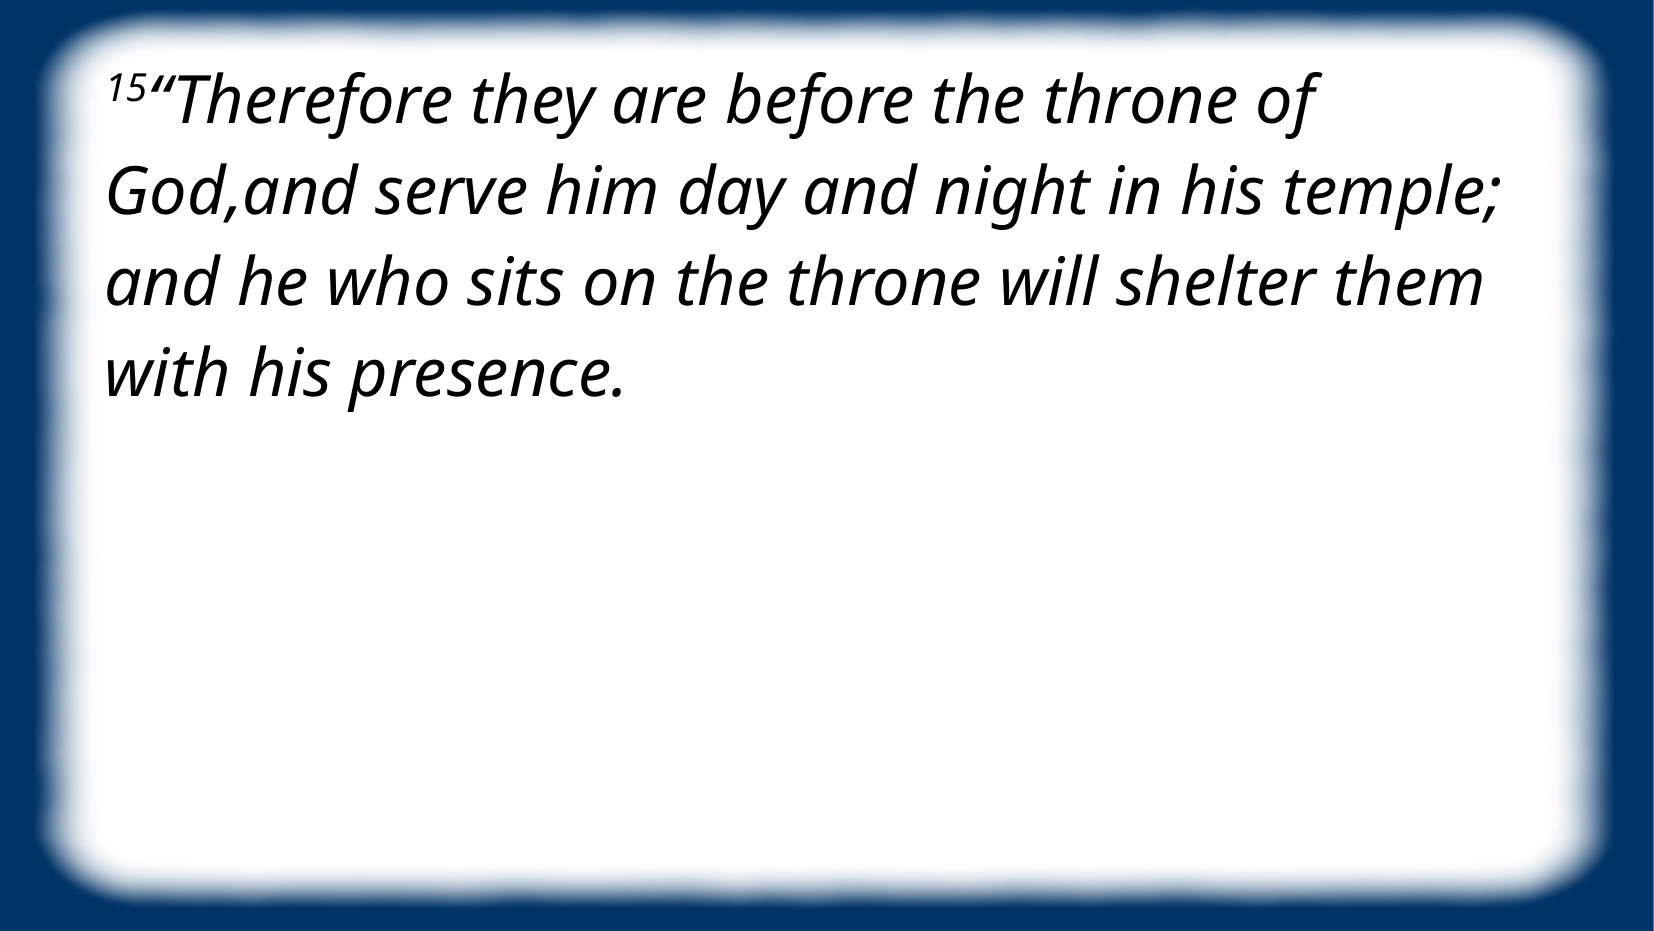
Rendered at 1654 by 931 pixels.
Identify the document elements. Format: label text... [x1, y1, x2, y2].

picture [0, 0, 1654, 931]
text_box 15“Therefore they are before the throne of God,and serve him day and night in his temple; and he who sits on the throne will shelter them with his presence. [90, 45, 1576, 421]
